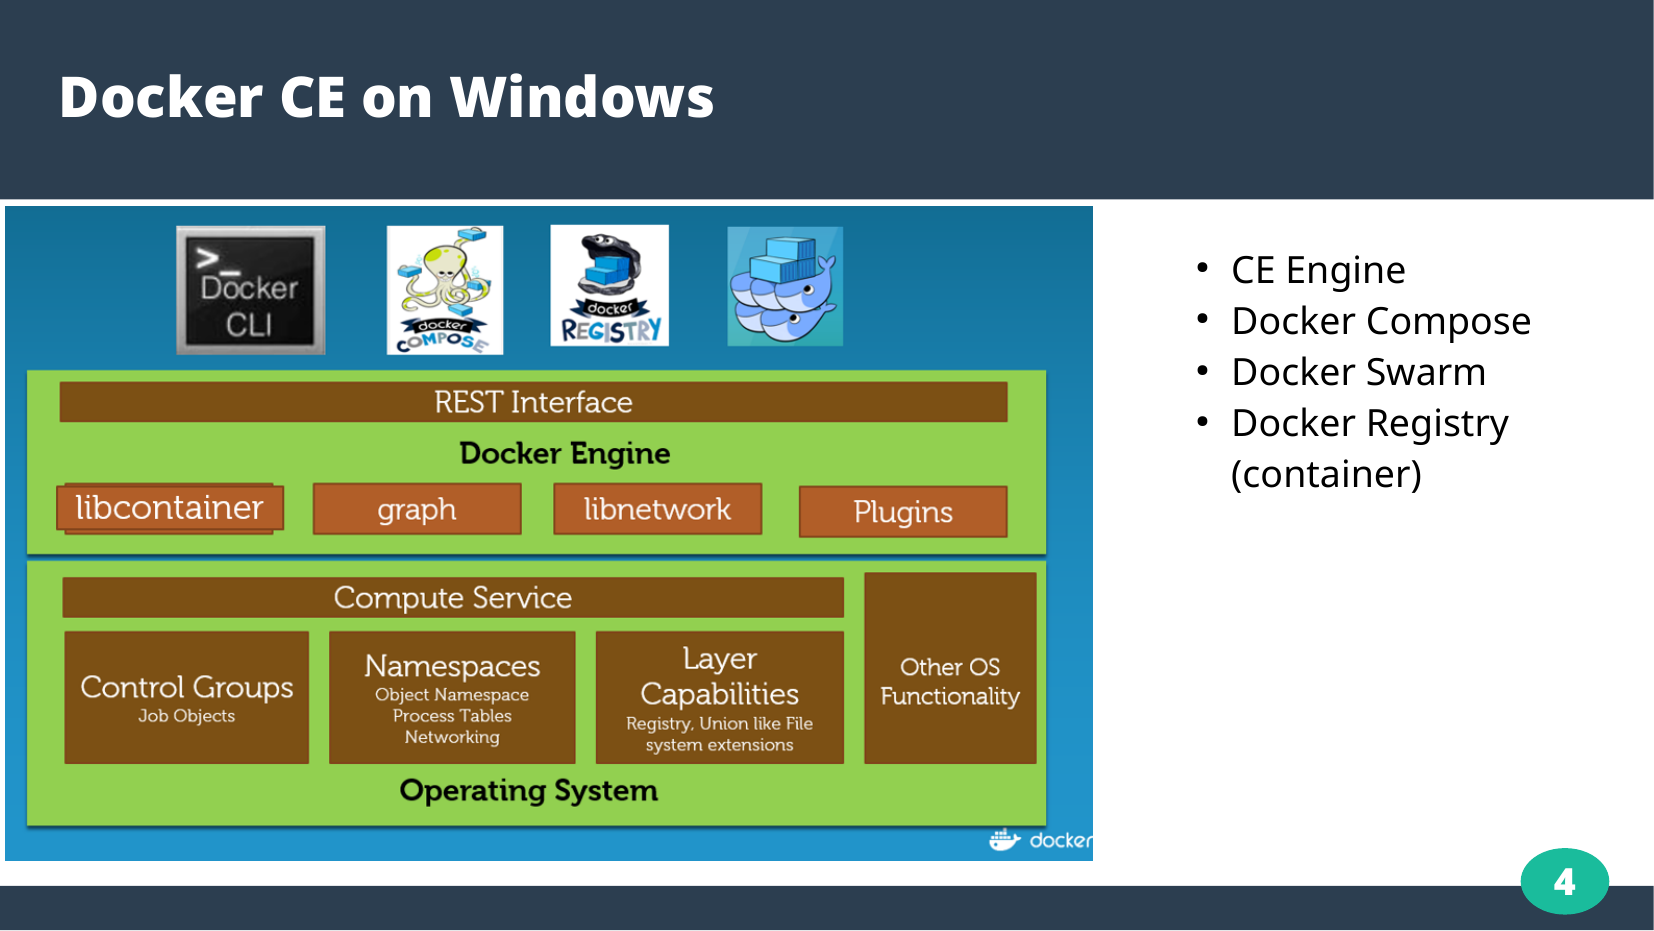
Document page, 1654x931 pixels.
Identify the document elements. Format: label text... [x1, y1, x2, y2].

picture [5, 206, 1093, 861]
text_box CE Engine Docker Compose Docker Swarm Docker Registry (container) [1181, 236, 1625, 469]
title Docker CE on Windows [59, 37, 1595, 155]
